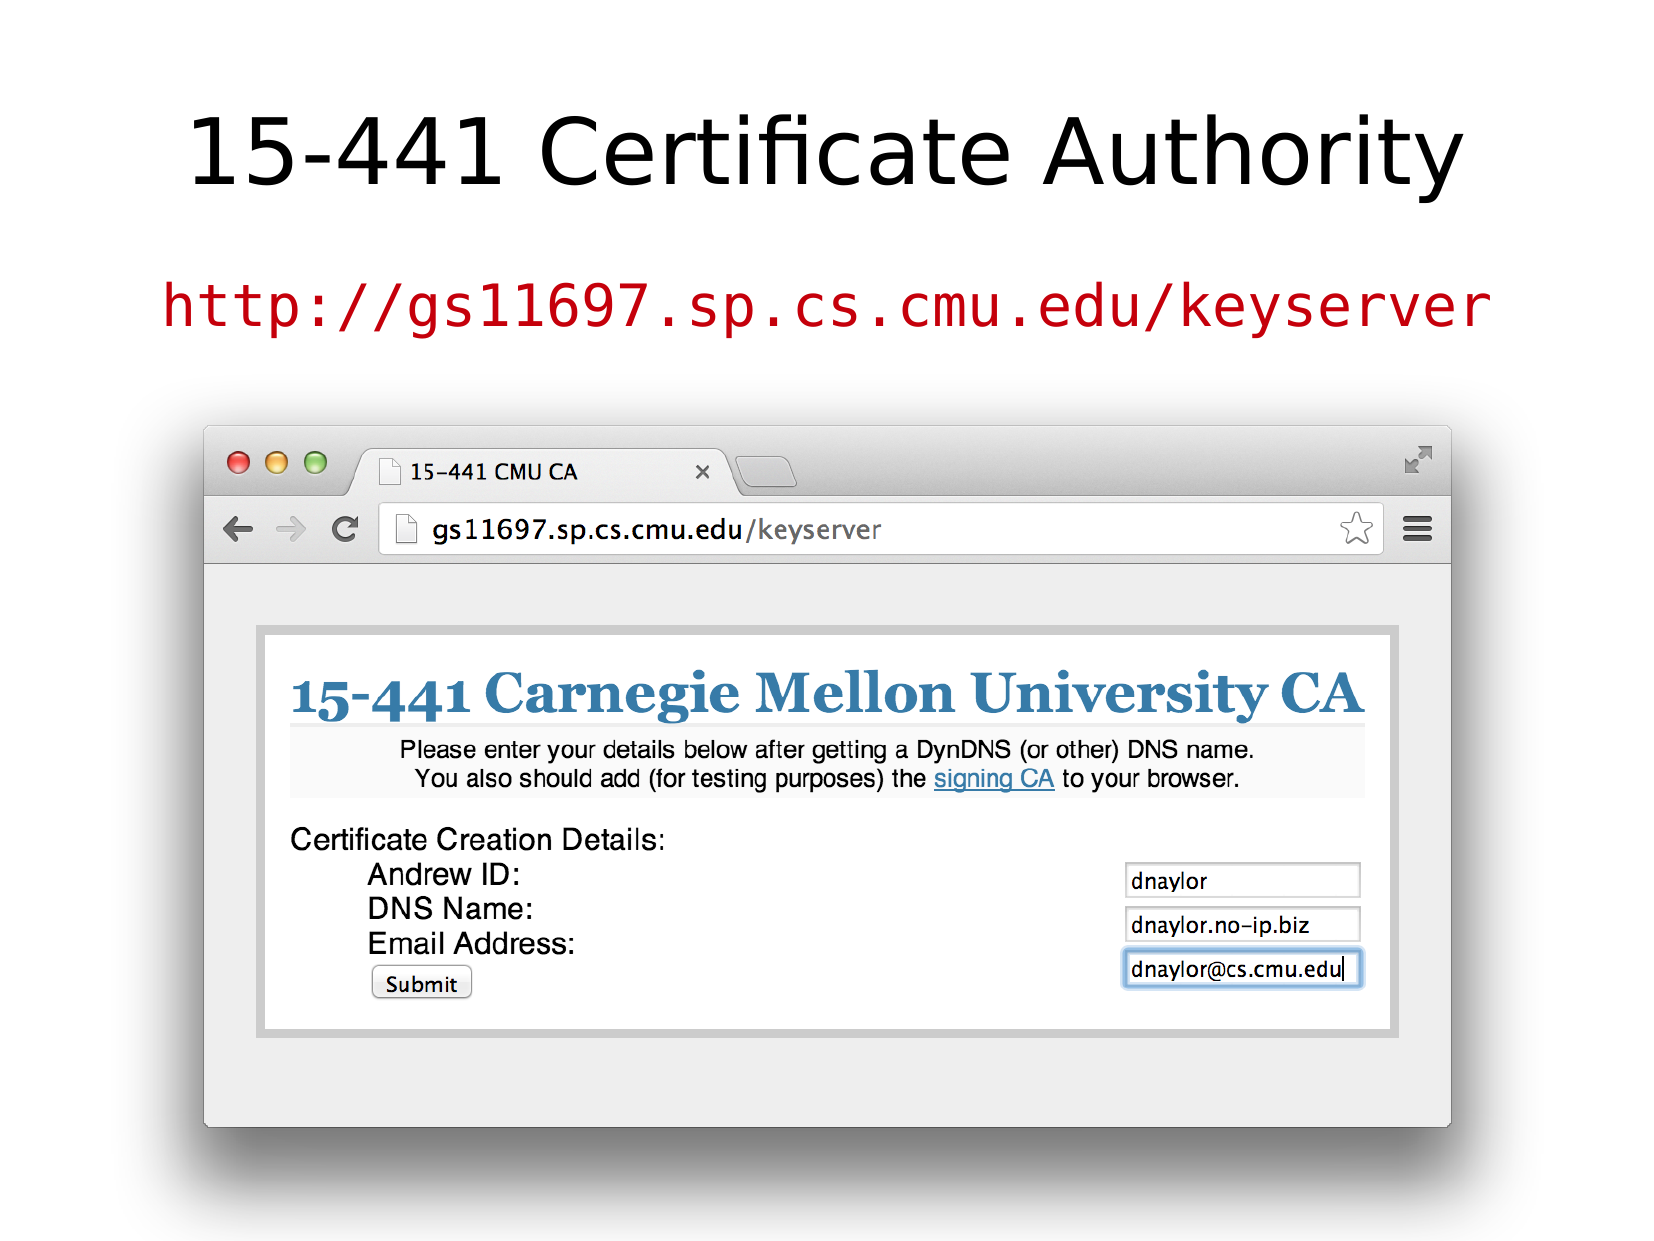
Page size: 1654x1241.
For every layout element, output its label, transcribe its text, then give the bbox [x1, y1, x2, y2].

title 15-441 Certificate Authority [82, 49, 1571, 257]
picture [94, 358, 1560, 1241]
list http://gs11697.sp.cs.cmu.edu/keyserver [82, 272, 1571, 429]
